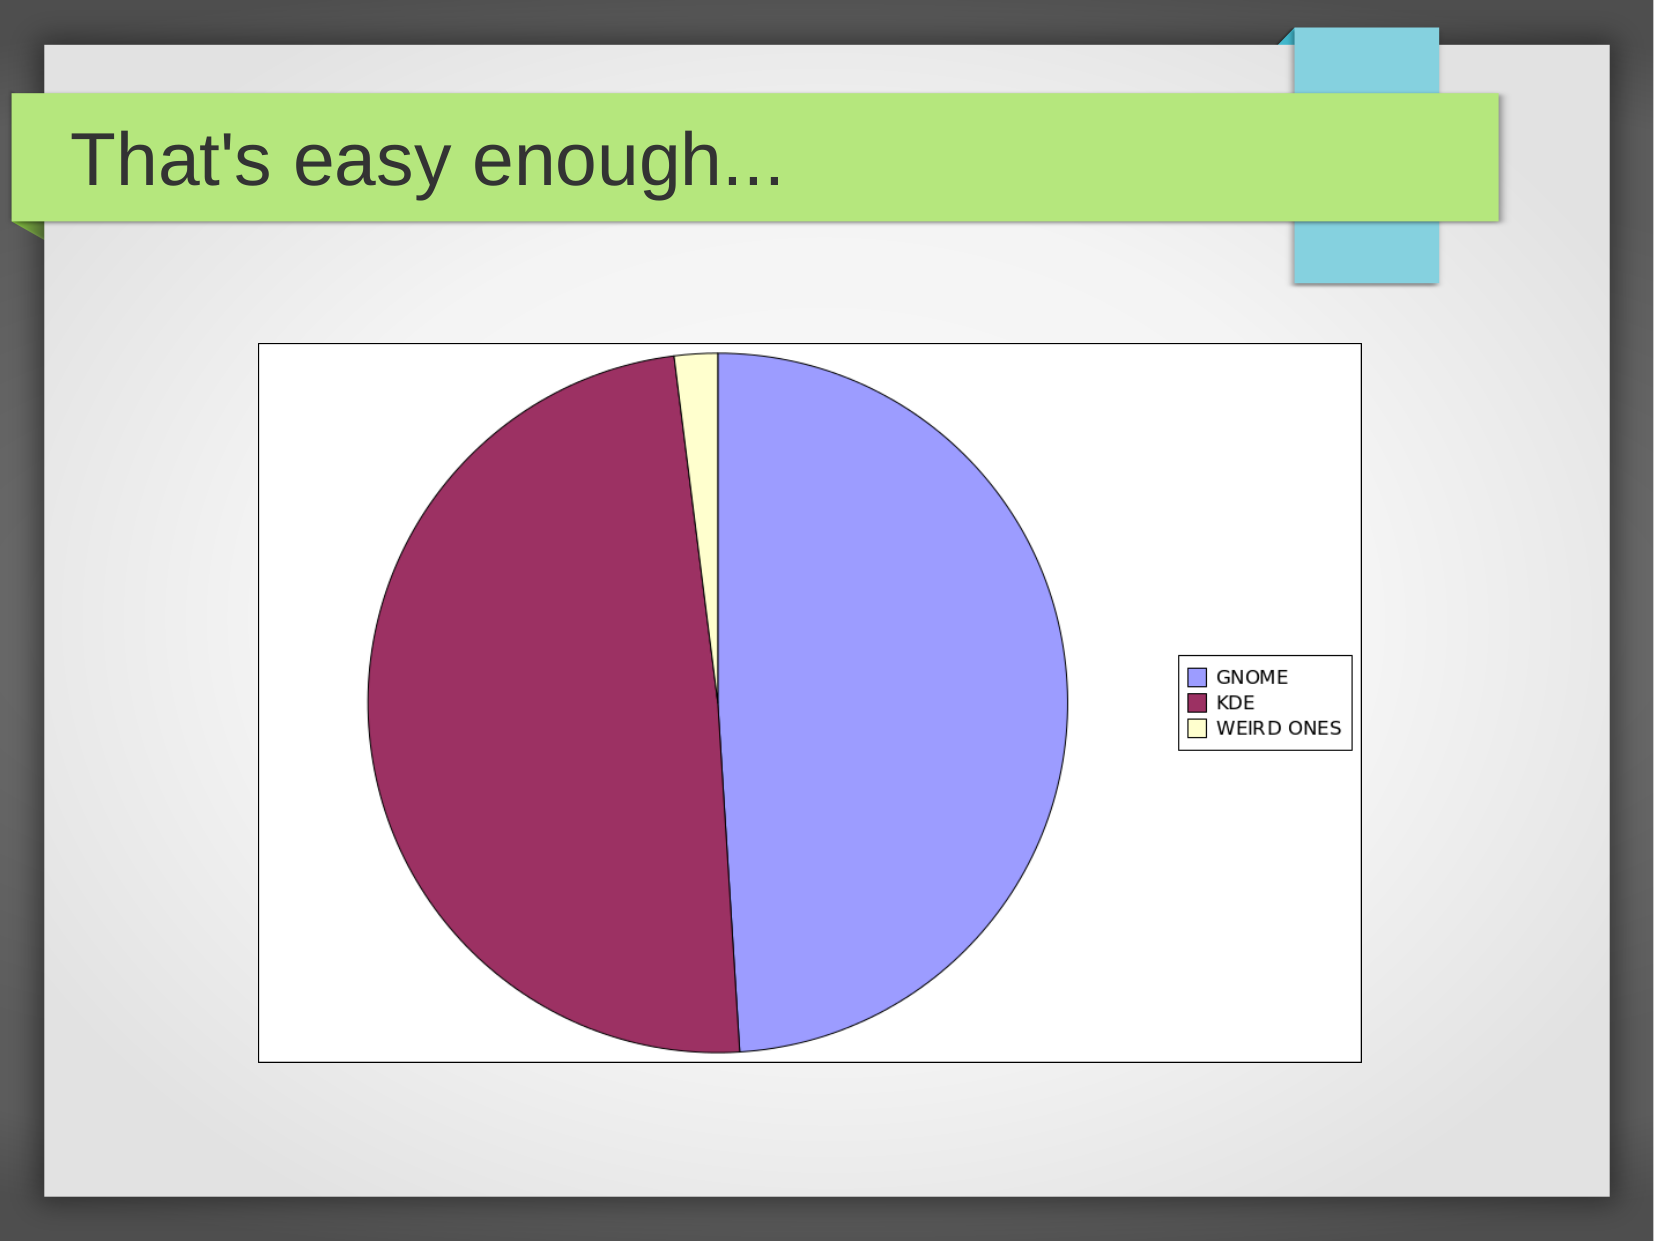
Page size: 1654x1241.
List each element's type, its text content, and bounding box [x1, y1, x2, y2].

title That's easy enough... [70, 106, 1229, 213]
picture [0, 0, 1654, 1241]
